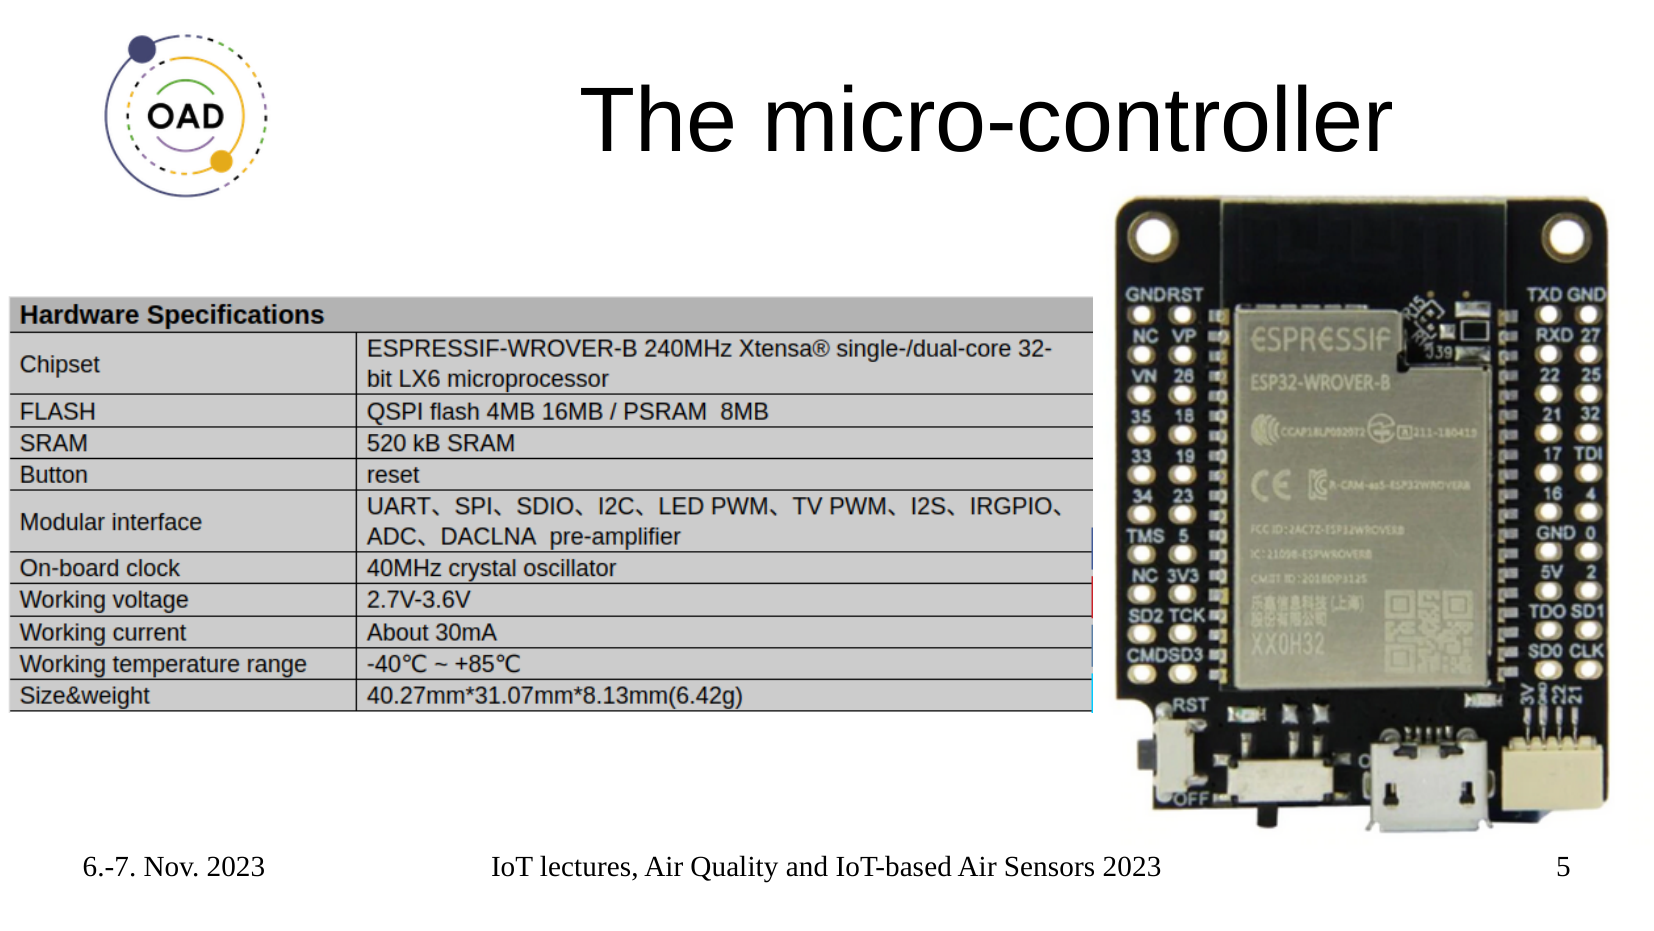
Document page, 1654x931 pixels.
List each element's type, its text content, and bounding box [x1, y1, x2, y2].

picture [5, 167, 1654, 849]
title The micro-controller [403, 37, 1571, 193]
picture [64, 20, 302, 218]
